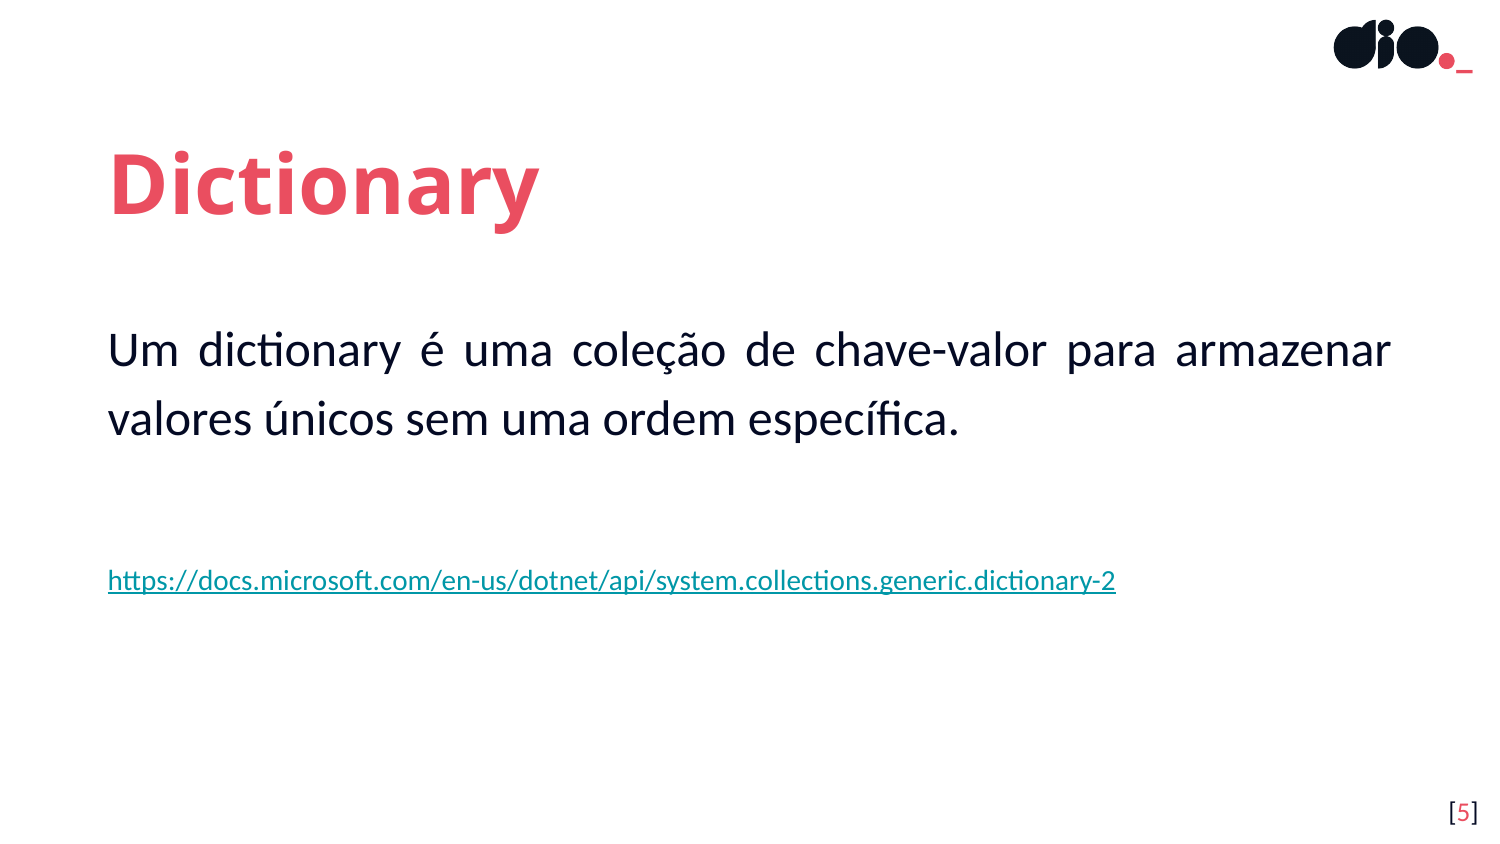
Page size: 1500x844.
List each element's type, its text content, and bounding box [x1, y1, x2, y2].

picture [1333, 19, 1473, 74]
text_box Dictionary [92, 104, 1408, 243]
text_box Um dictionary é uma coleção de chave-valor para armazenar valores únicos sem uma ordem específica. https://docs.microsoft.com/en-us/dotnet/api/system.collections.generic.dictionary-2 [92, 276, 1408, 749]
slide_number [<number>] [1403, 779, 1494, 844]
